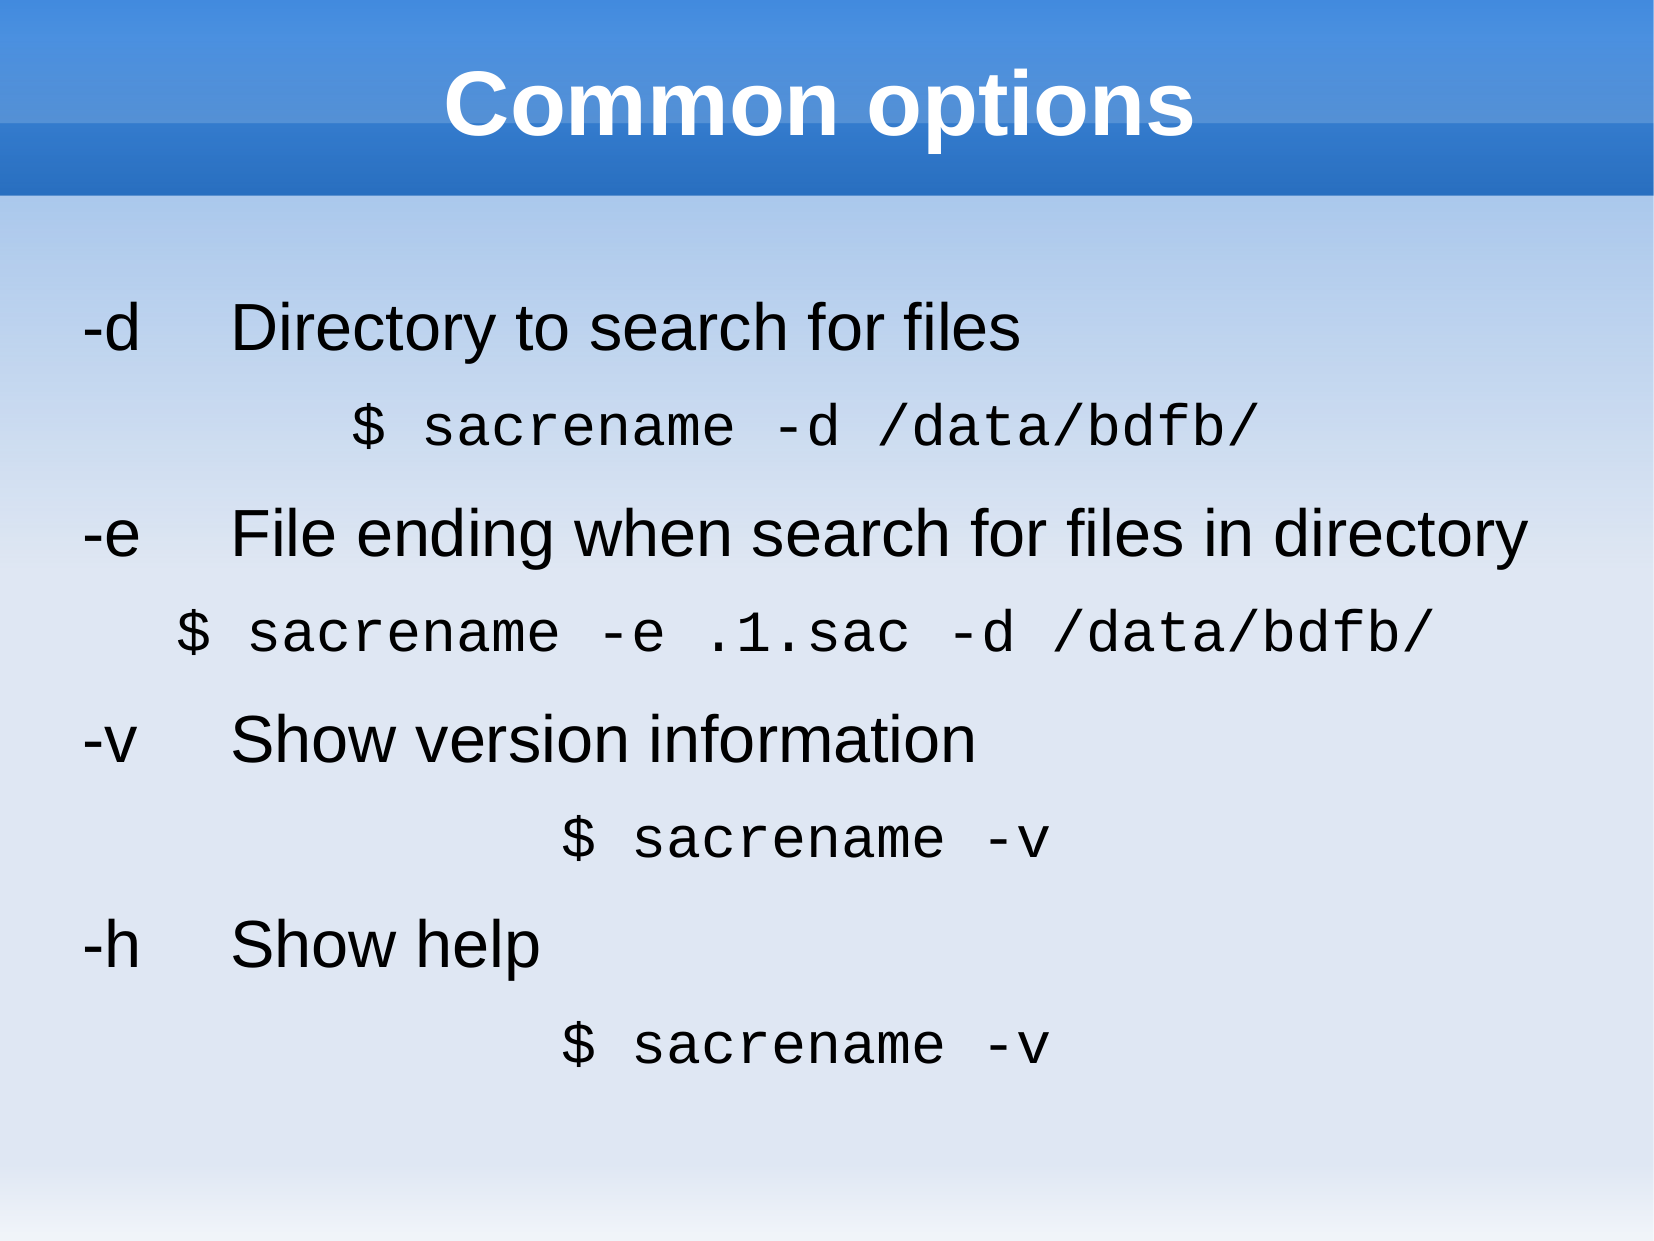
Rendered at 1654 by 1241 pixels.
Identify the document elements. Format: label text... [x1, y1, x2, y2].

picture [0, 0, 1654, 1241]
title Common options [76, 0, 1565, 208]
text_box -d Directory to search for files $ sacrename -d /data/bdfb/ -e File ending when search for files in directory $ sacrename -e .1.sac -d /data/bdfb/ -v Show version information $ sacrename -v -h Show help $ sacrename -v [82, 290, 1571, 1109]
